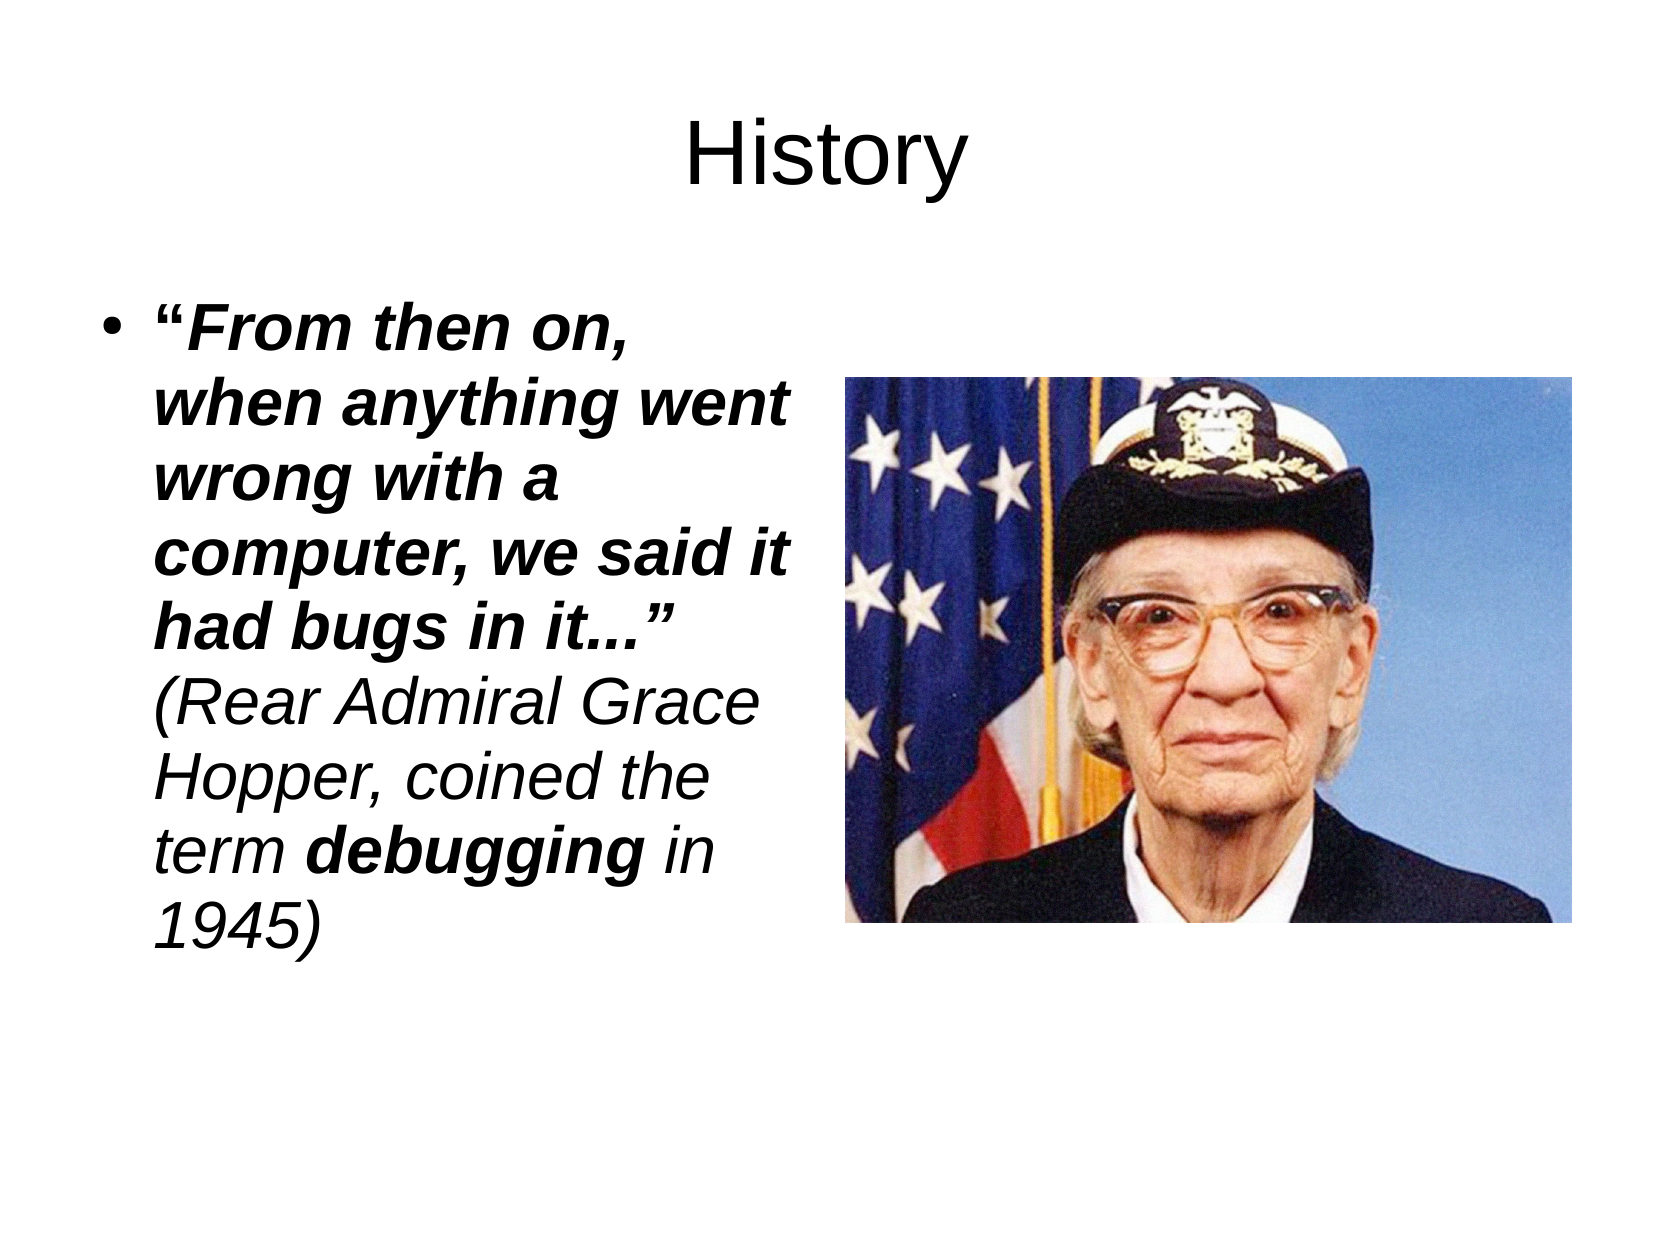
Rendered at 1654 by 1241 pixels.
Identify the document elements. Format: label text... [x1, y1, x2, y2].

list “From then on, when anything went wrong with a computer, we said it had bugs in it...” (Rear Admiral Grace Hopper, coined the term debugging in 1945) [82, 290, 809, 1010]
picture [845, 377, 1572, 923]
title History [82, 49, 1571, 257]
